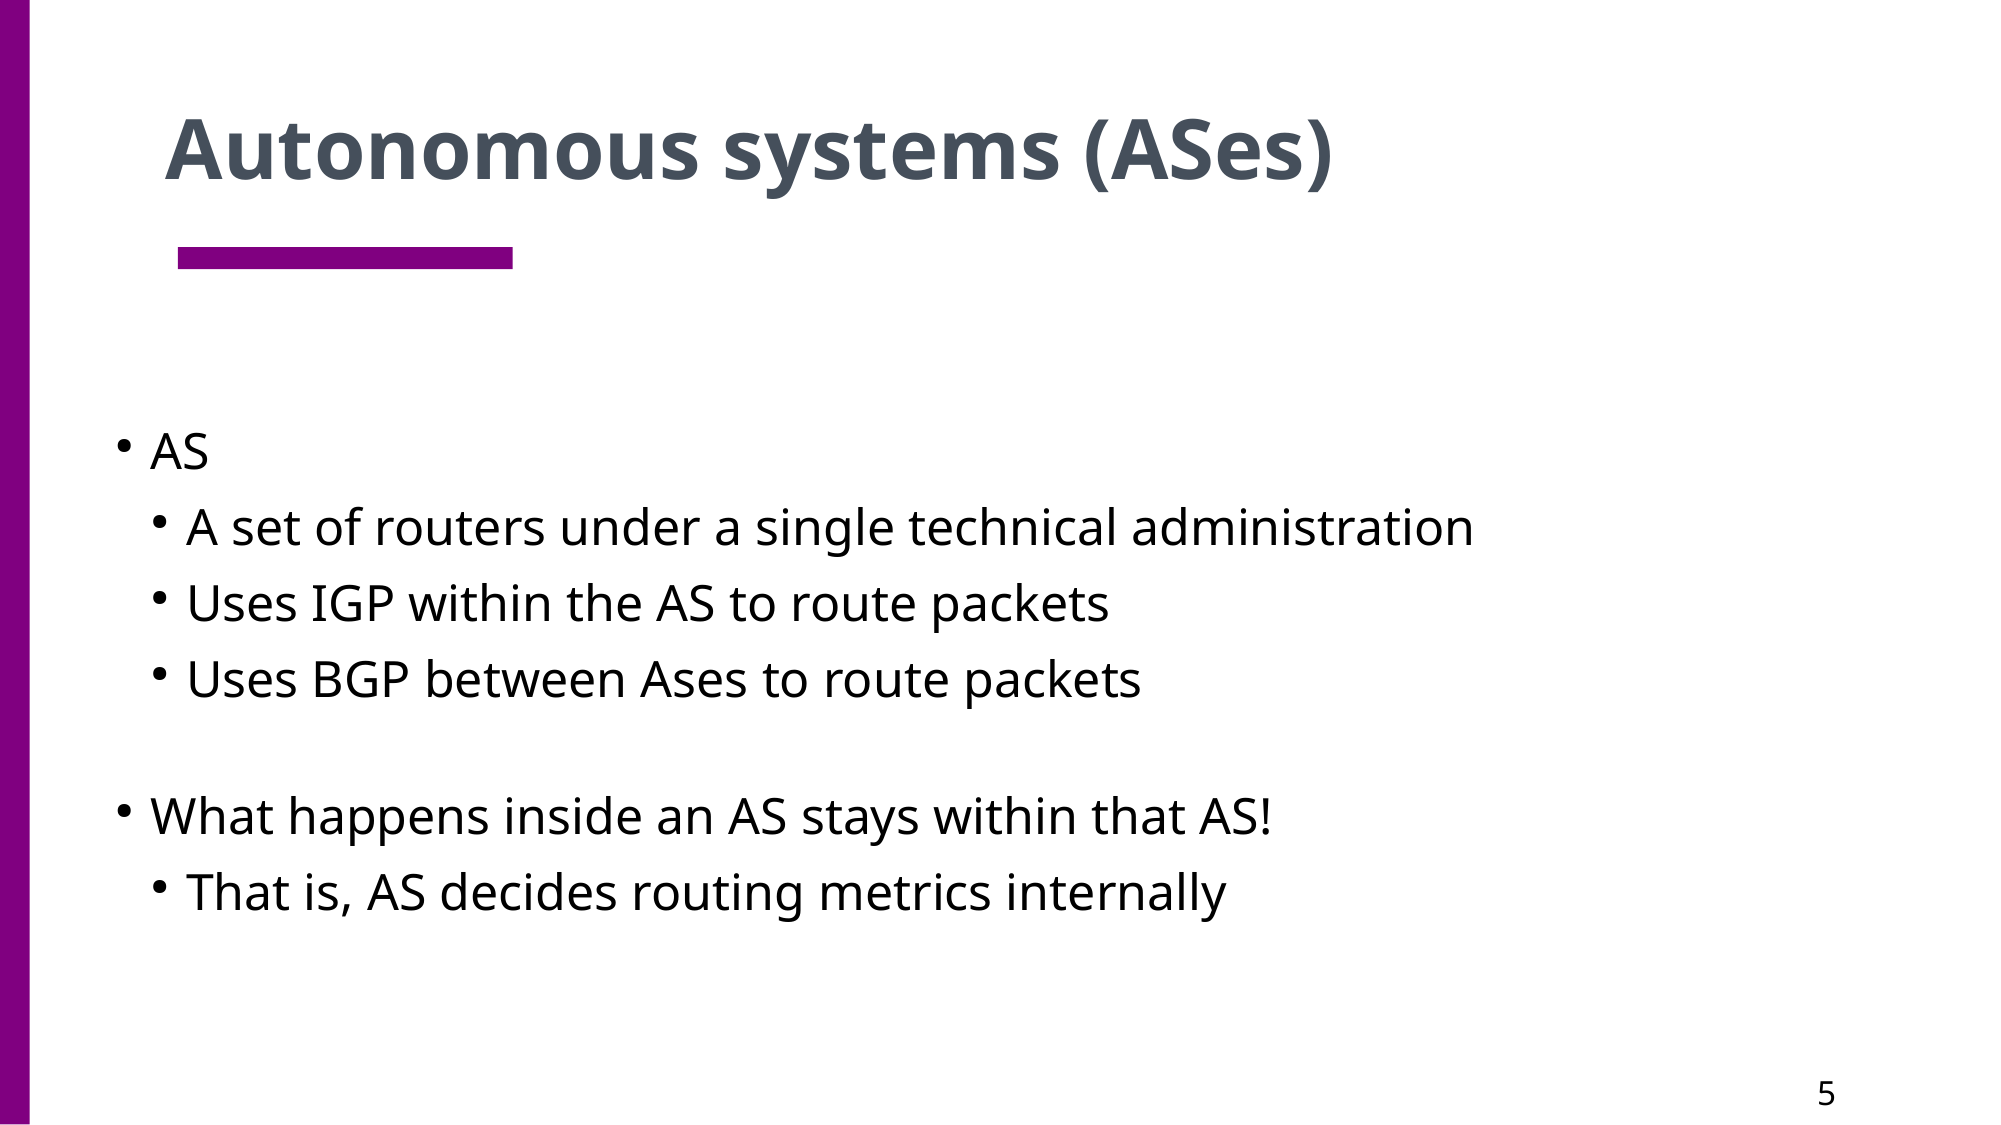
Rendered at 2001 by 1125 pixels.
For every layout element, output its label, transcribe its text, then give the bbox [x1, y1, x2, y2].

text_box Autonomous systems (ASes) [151, 0, 1849, 212]
text_box AS A set of routers under a single technical administration Uses IGP within the AS to route packets Uses BGP between Ases to route packets What happens inside an AS stays within that AS! That is, AS decides routing metrics internally [100, 329, 2000, 1002]
